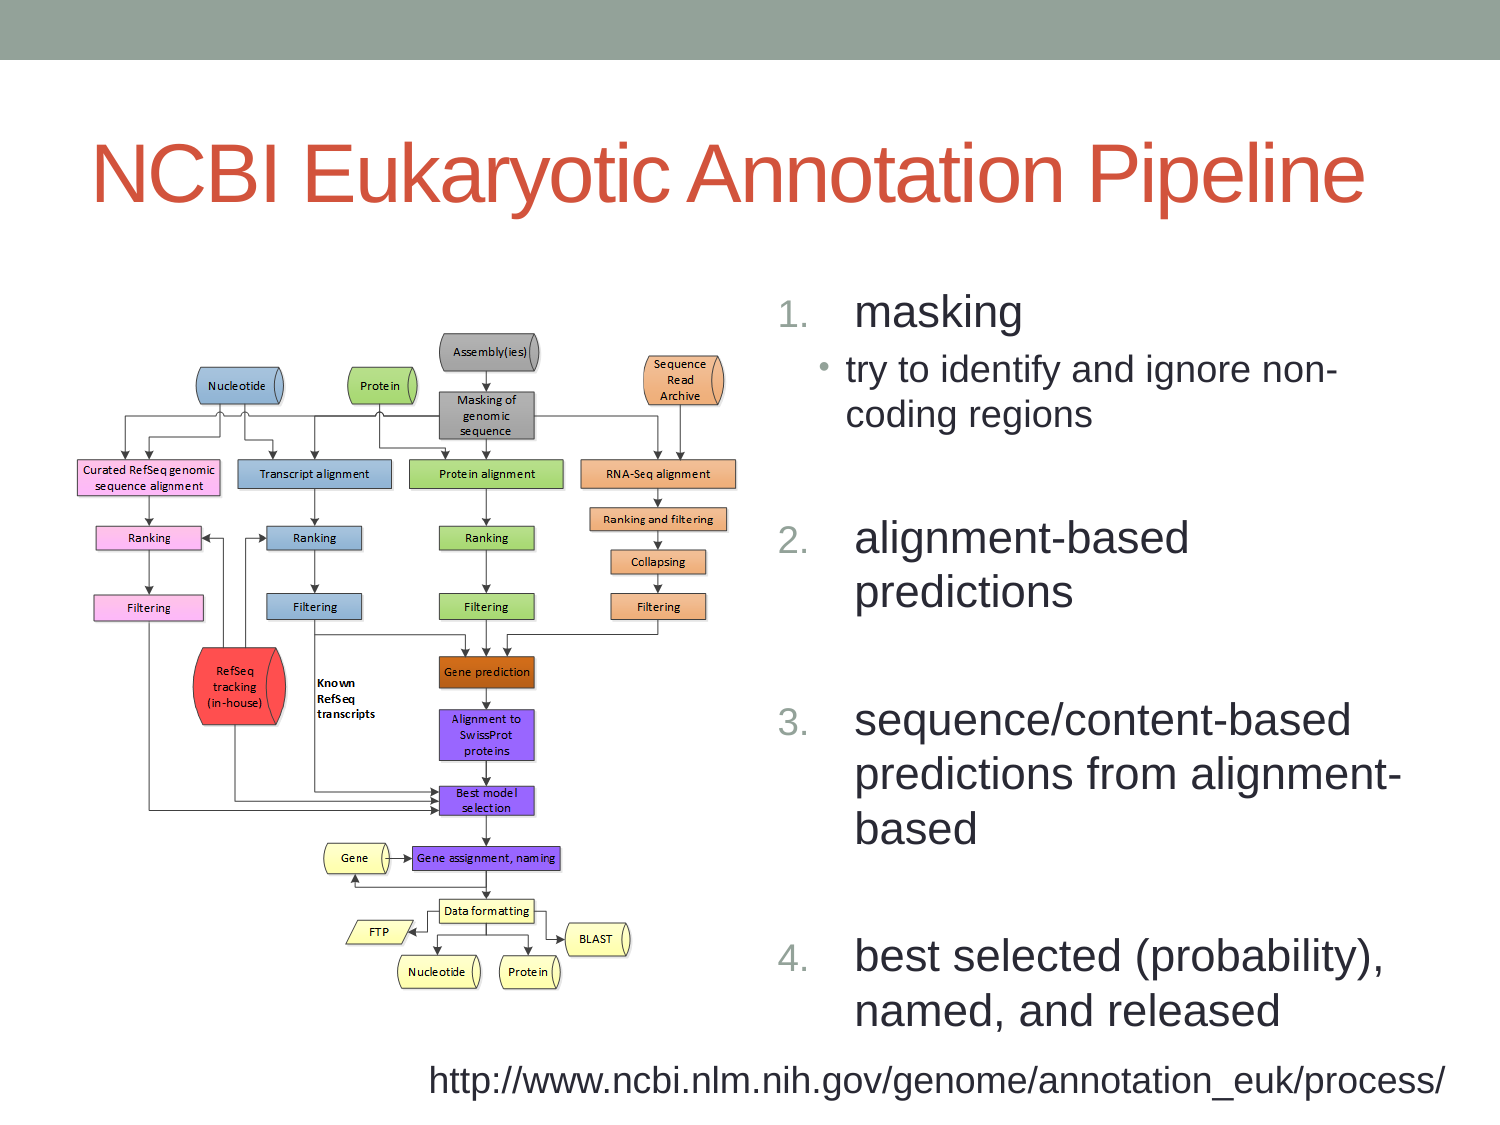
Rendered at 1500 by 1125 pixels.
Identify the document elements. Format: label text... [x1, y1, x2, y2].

picture [75, 274, 738, 1049]
title NCBI Eukaryotic Annotation Pipeline [75, 87, 1425, 250]
text_box http://www.ncbi.nlm.nih.gov/genome/annotation_euk/process/ [414, 1048, 1484, 1109]
list masking try to identify and ignore non-coding regions alignment-based predictions sequence/content-based predictions from alignment-based best selected (probability), named, and released [762, 274, 1425, 1048]
